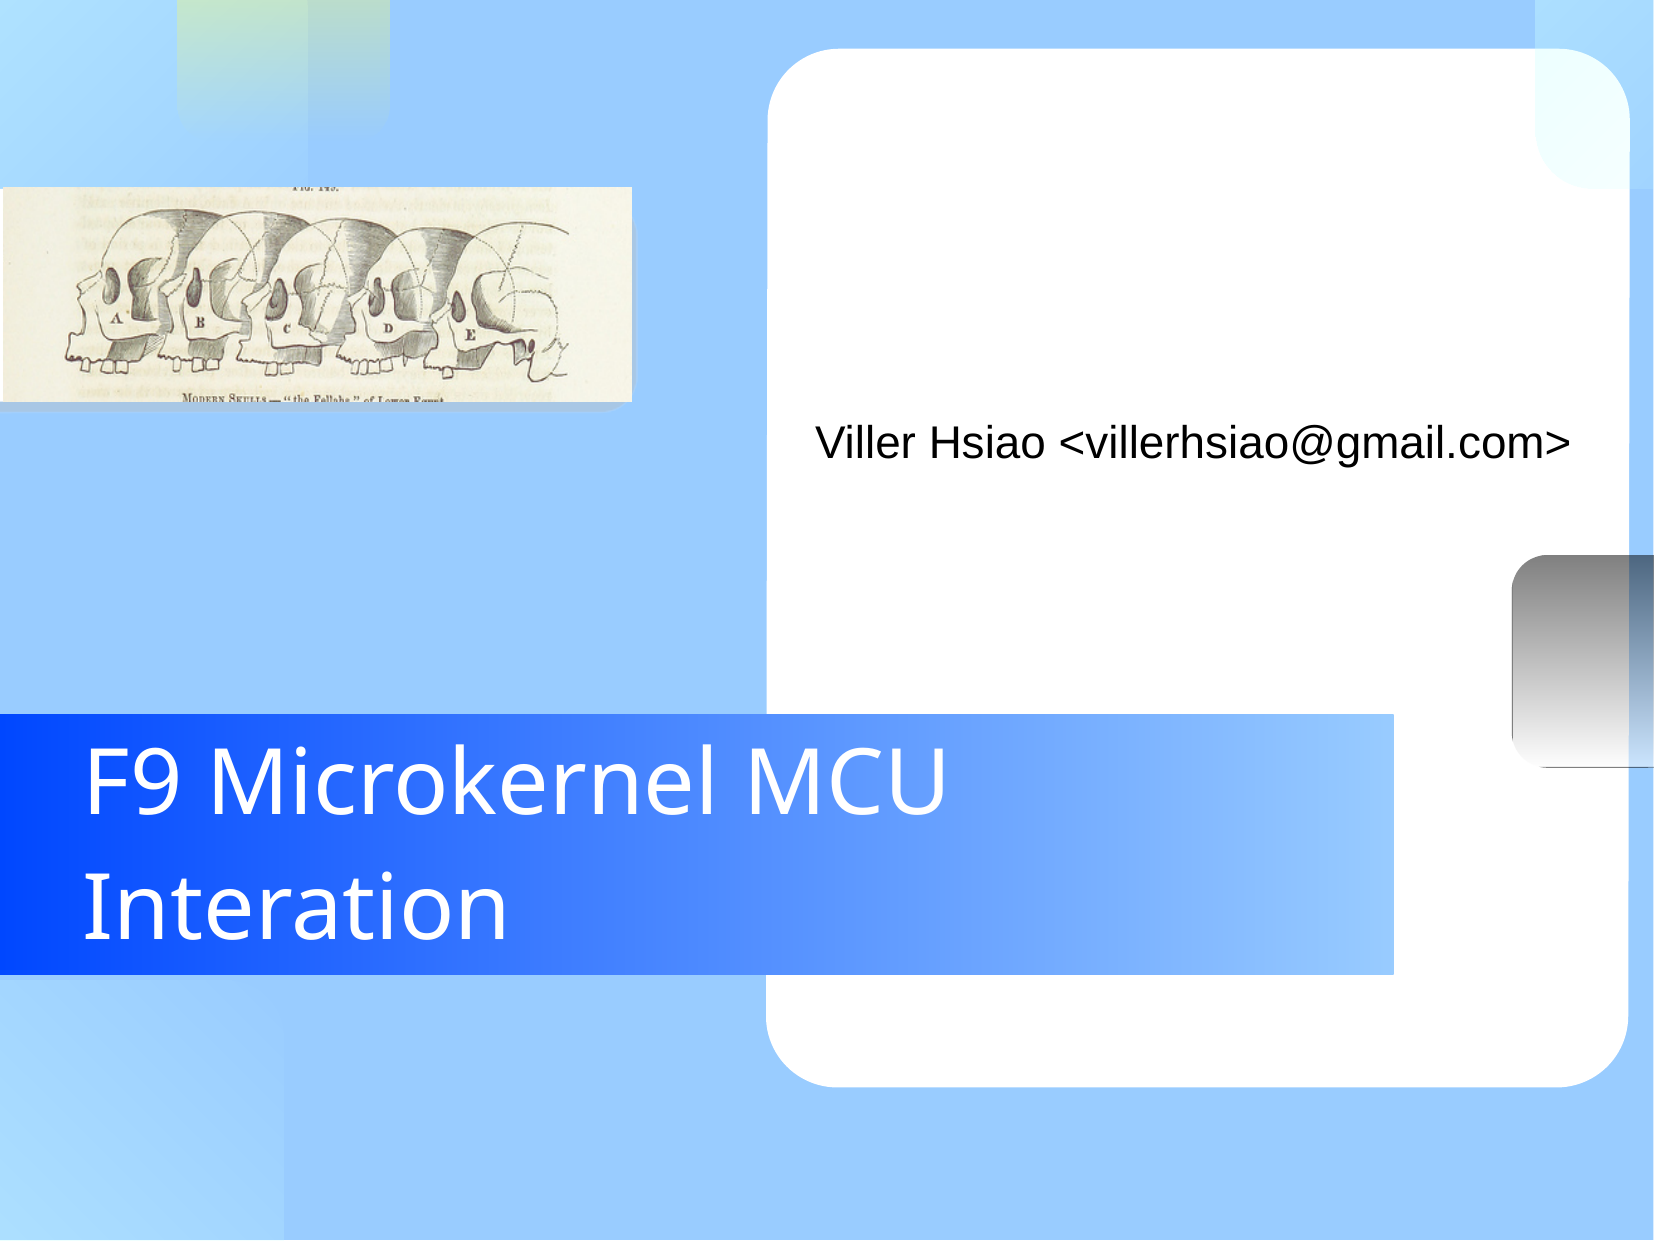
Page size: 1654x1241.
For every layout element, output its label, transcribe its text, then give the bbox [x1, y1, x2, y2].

subtitle Viller Hsiao <villerhsiao@gmail.com> [814, 318, 1619, 566]
title F9 Microkernel MCU Interation [82, 734, 1312, 949]
picture [3, 187, 632, 402]
